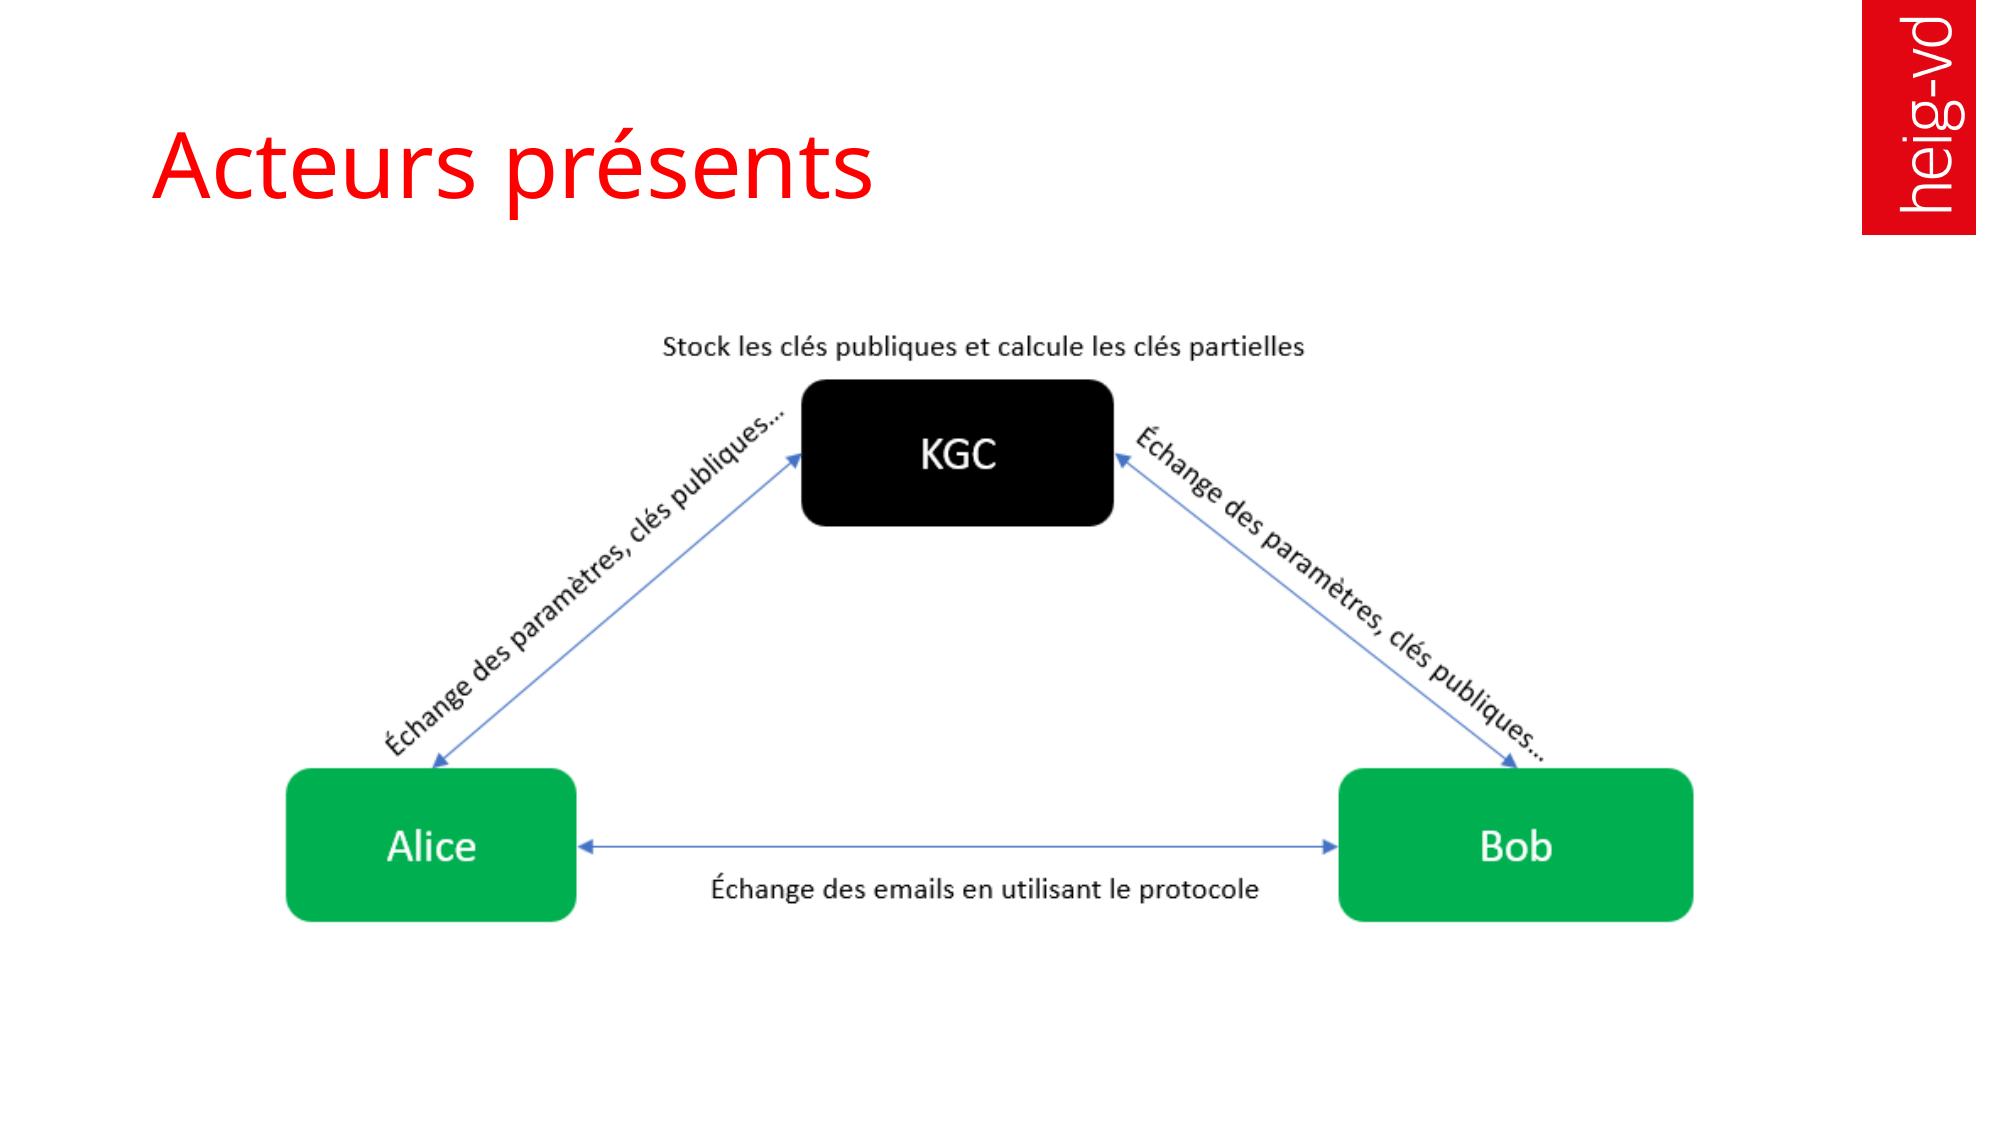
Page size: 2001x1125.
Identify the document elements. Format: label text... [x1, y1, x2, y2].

title Acteurs présents [137, 59, 1863, 278]
picture [222, 302, 1778, 971]
picture [1862, 0, 1976, 236]
